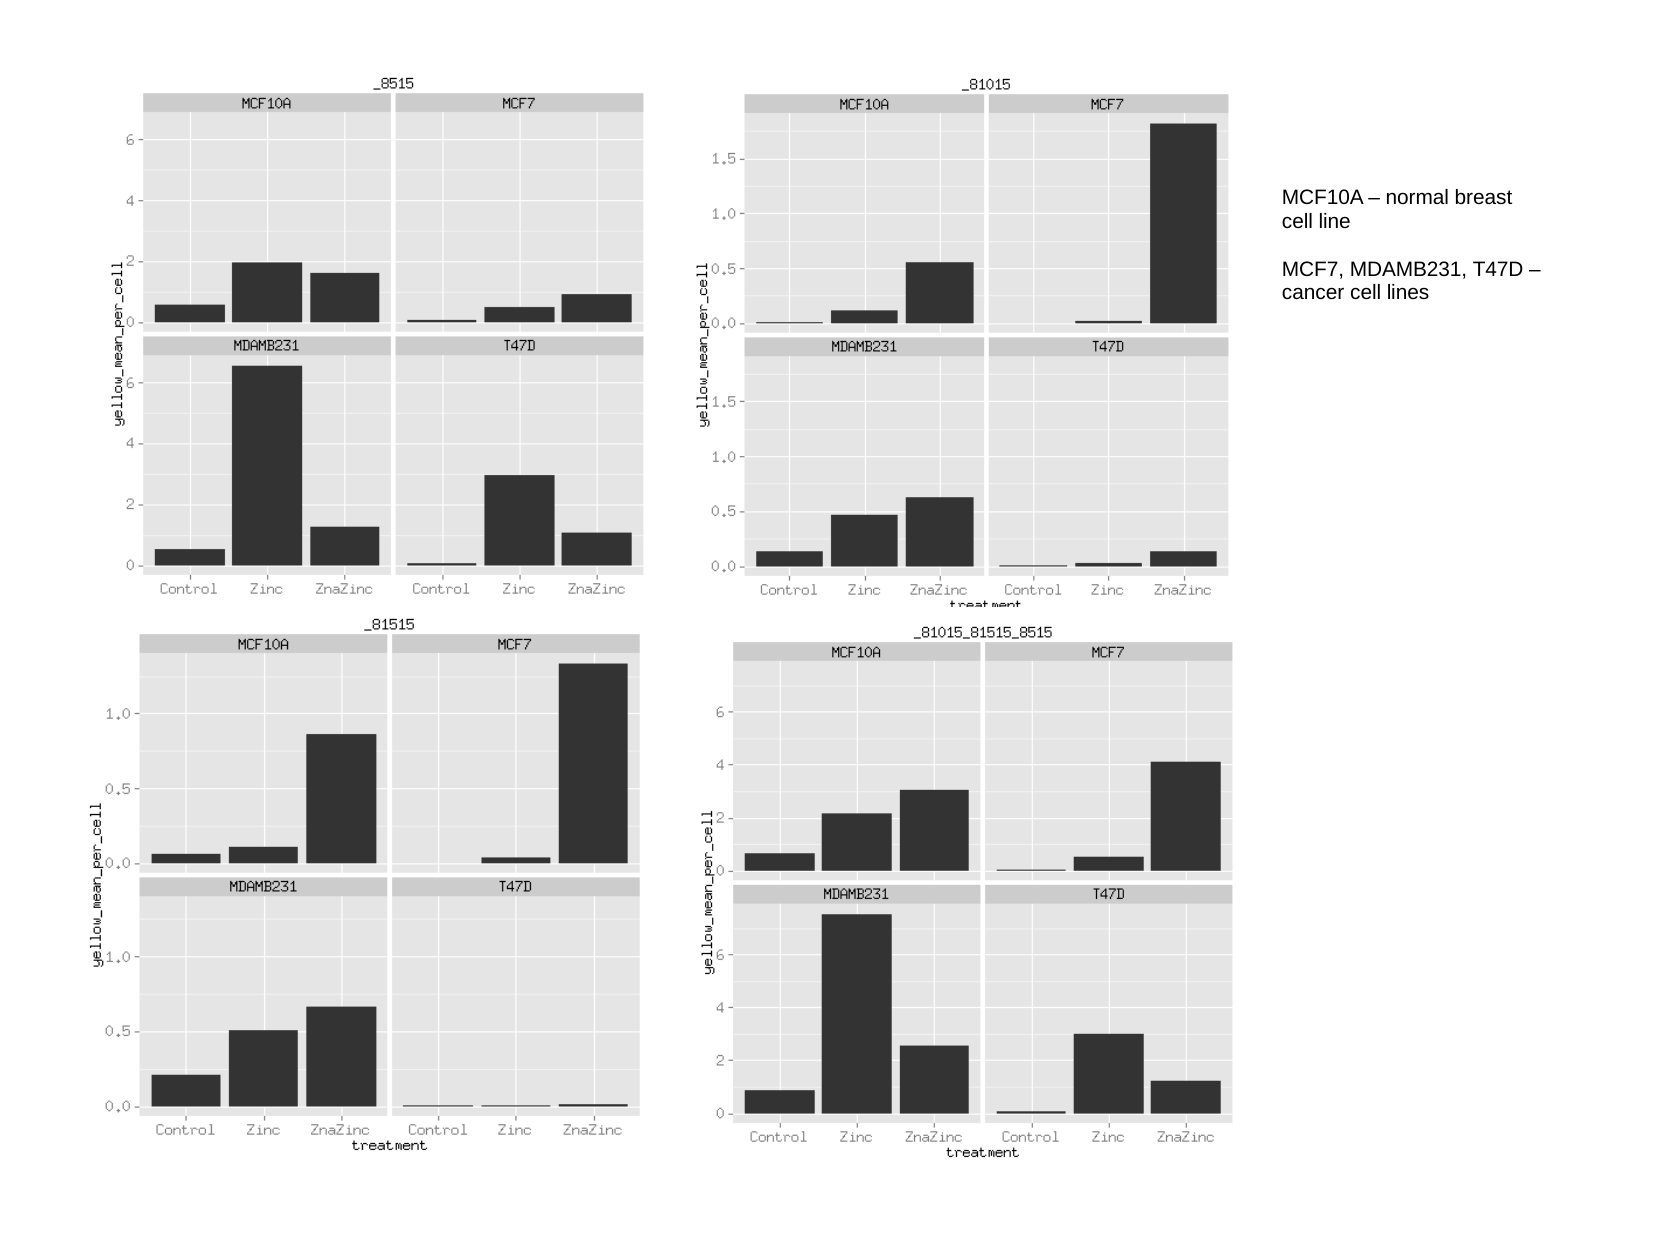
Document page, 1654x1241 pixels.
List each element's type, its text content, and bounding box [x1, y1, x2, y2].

picture [685, 59, 1250, 1171]
picture [78, 58, 661, 1163]
text_box MCF10A – normal breast cell line MCF7, MDAMB231, T47D – cancer cell lines [1267, 178, 1561, 376]
